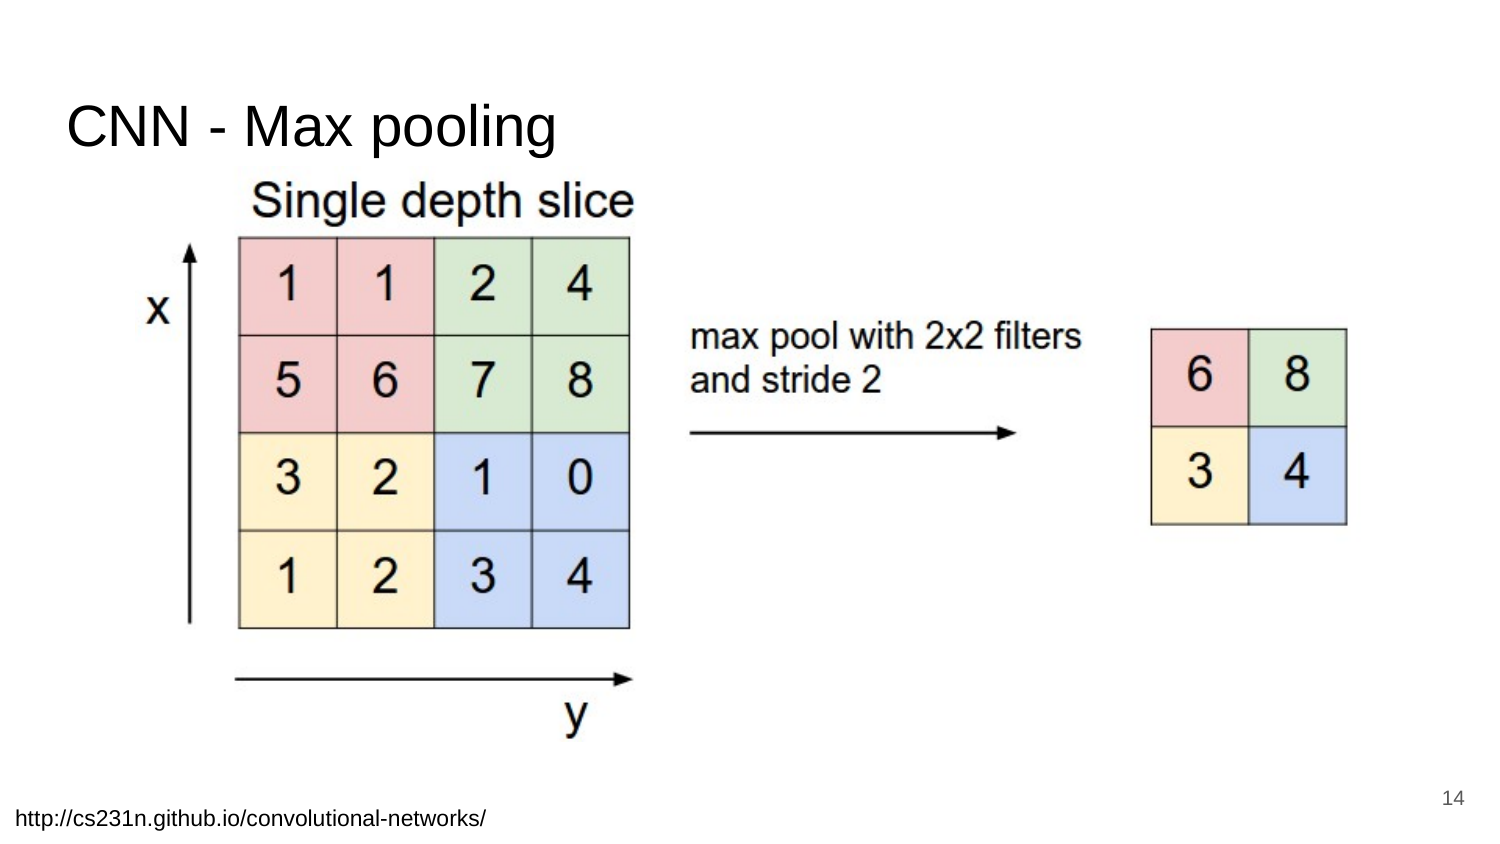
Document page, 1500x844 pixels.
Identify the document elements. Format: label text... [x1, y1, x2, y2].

title CNN - Max pooling [51, 72, 1449, 167]
slide_number <number> [1389, 764, 1480, 830]
text_box http://cs231n.github.io/convolutional-networks/ [0, 791, 1181, 844]
picture [135, 166, 1365, 742]
